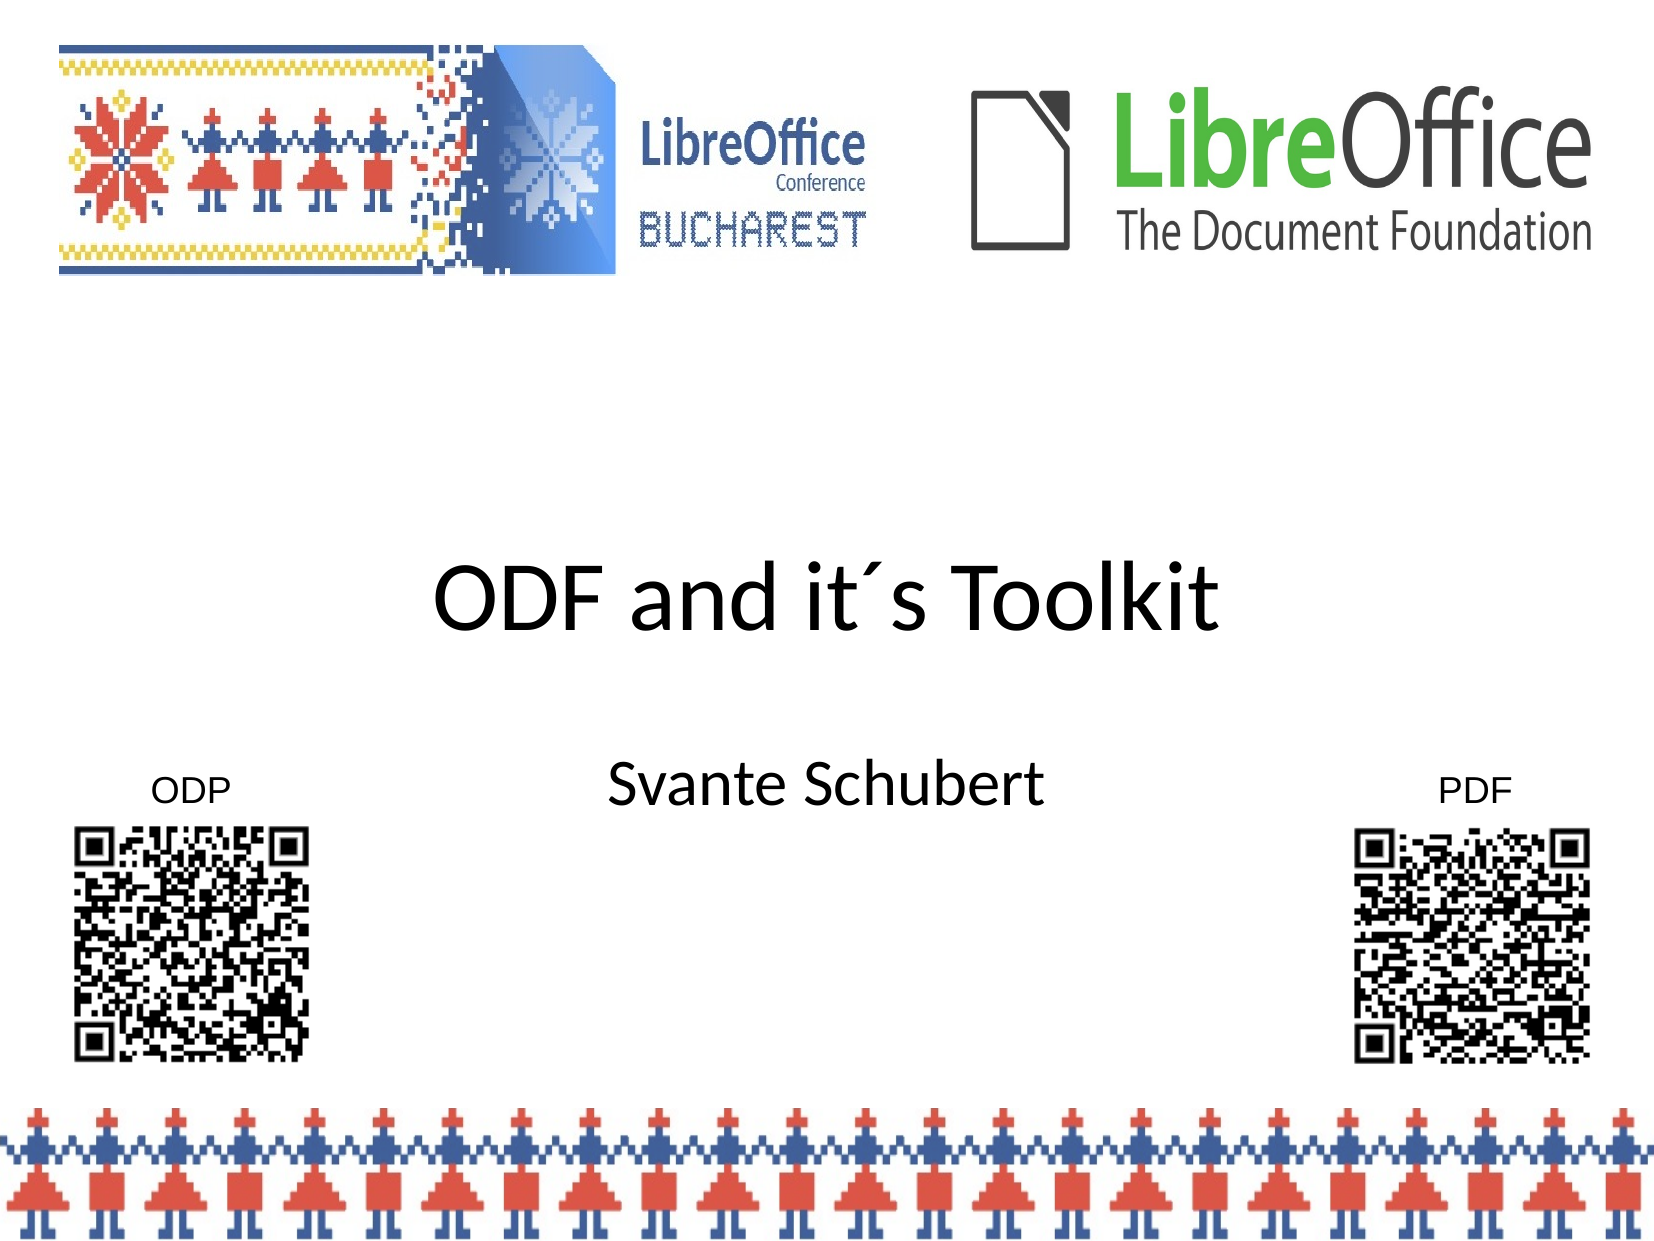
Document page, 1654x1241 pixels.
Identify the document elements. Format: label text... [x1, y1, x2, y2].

text_box ODP [135, 761, 247, 819]
subtitle ODF and it´s Toolkit Svante Schubert [29, 314, 1625, 1063]
title Document Standards Semantic Features and their Changes [59, 43, 886, 276]
picture [59, 814, 320, 1078]
title Document Standards Semantic Features and their Changes [0, 1108, 1654, 1241]
title Document Standards Semantic Features and their Changes [966, 78, 1595, 257]
text_box PDF [1423, 761, 1528, 808]
picture [1328, 808, 1612, 1086]
